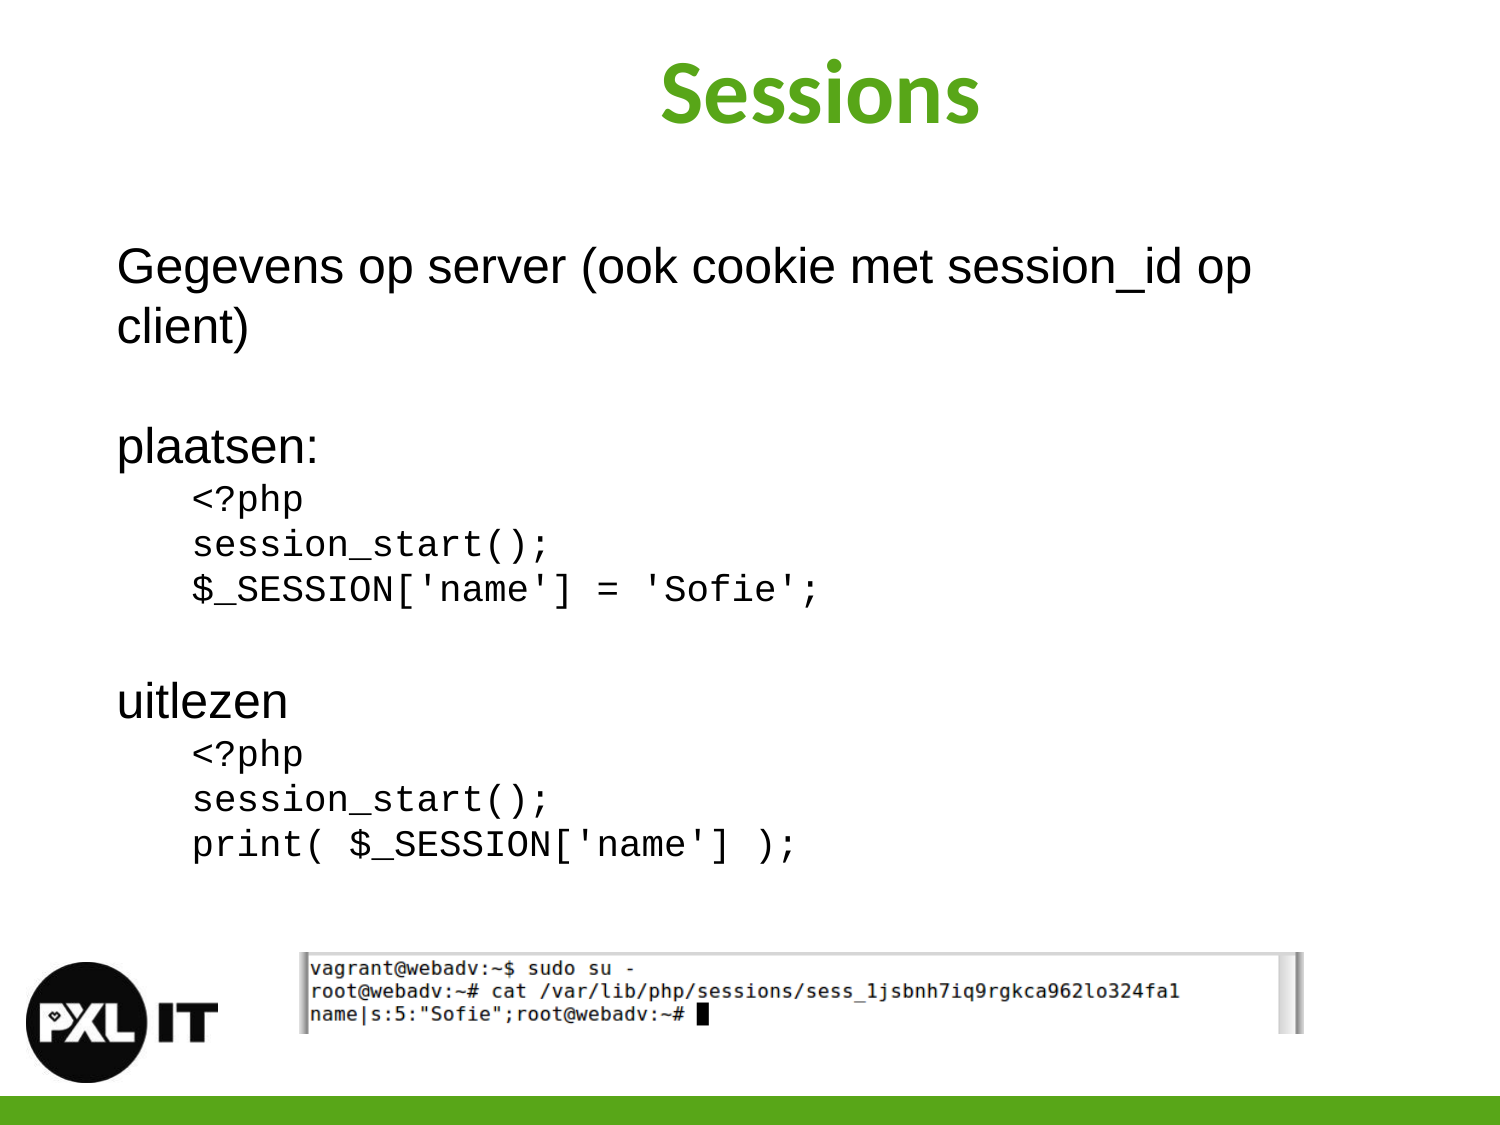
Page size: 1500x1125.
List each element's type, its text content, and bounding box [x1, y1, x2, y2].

text_box Sessions [201, 24, 1440, 151]
text_box Gegevens op server (ook cookie met session_id op client) plaatsen: <?php session_start(); $_SESSION['name'] = 'Sofie'; uitlezen <?php session_start(); print( $_SESSION['name'] ); [101, 219, 1351, 797]
picture [299, 952, 1304, 1035]
picture [26, 962, 218, 1083]
